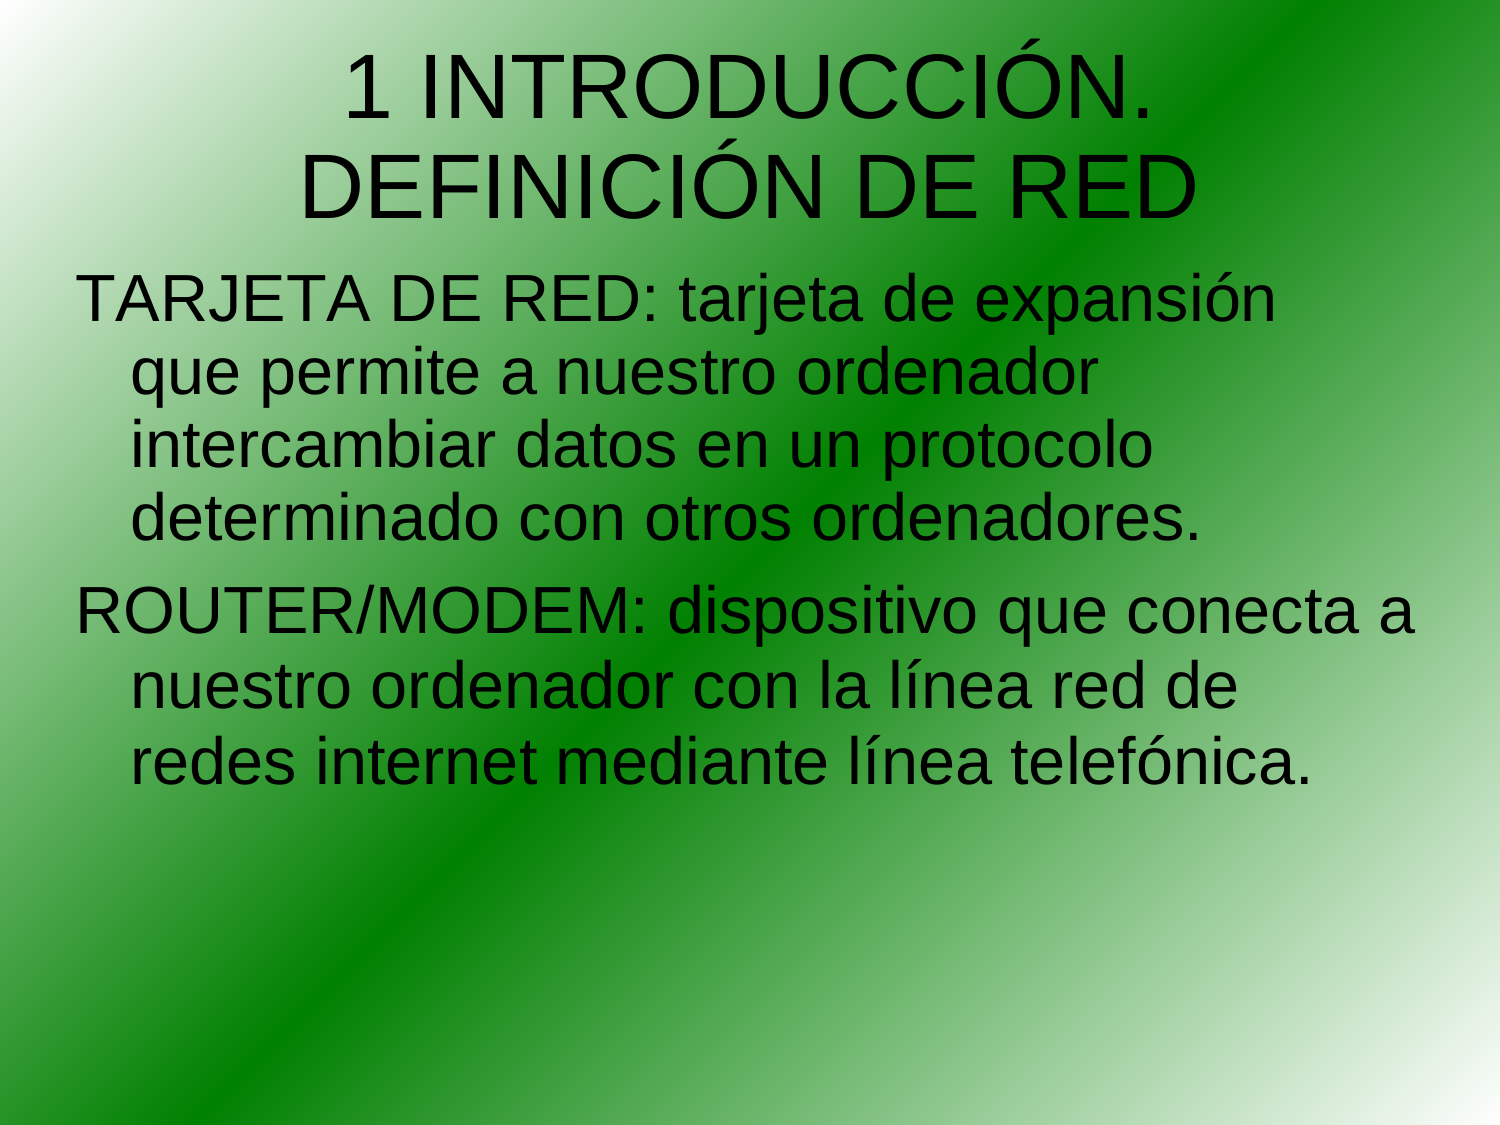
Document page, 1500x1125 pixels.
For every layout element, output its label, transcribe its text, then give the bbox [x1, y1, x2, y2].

list TARJETA DE RED: tarjeta de expansión que permite a nuestro ordenador intercambiar datos en un protocolo determinado con otros ordenadores. ROUTER/MODEM: dispositivo que conecta a nuestro ordenador con la línea red de redes internet mediante línea telefónica. [75, 262, 1425, 991]
title 1 INTRODUCCIÓN. DEFINICIÓN DE RED [75, 25, 1425, 252]
